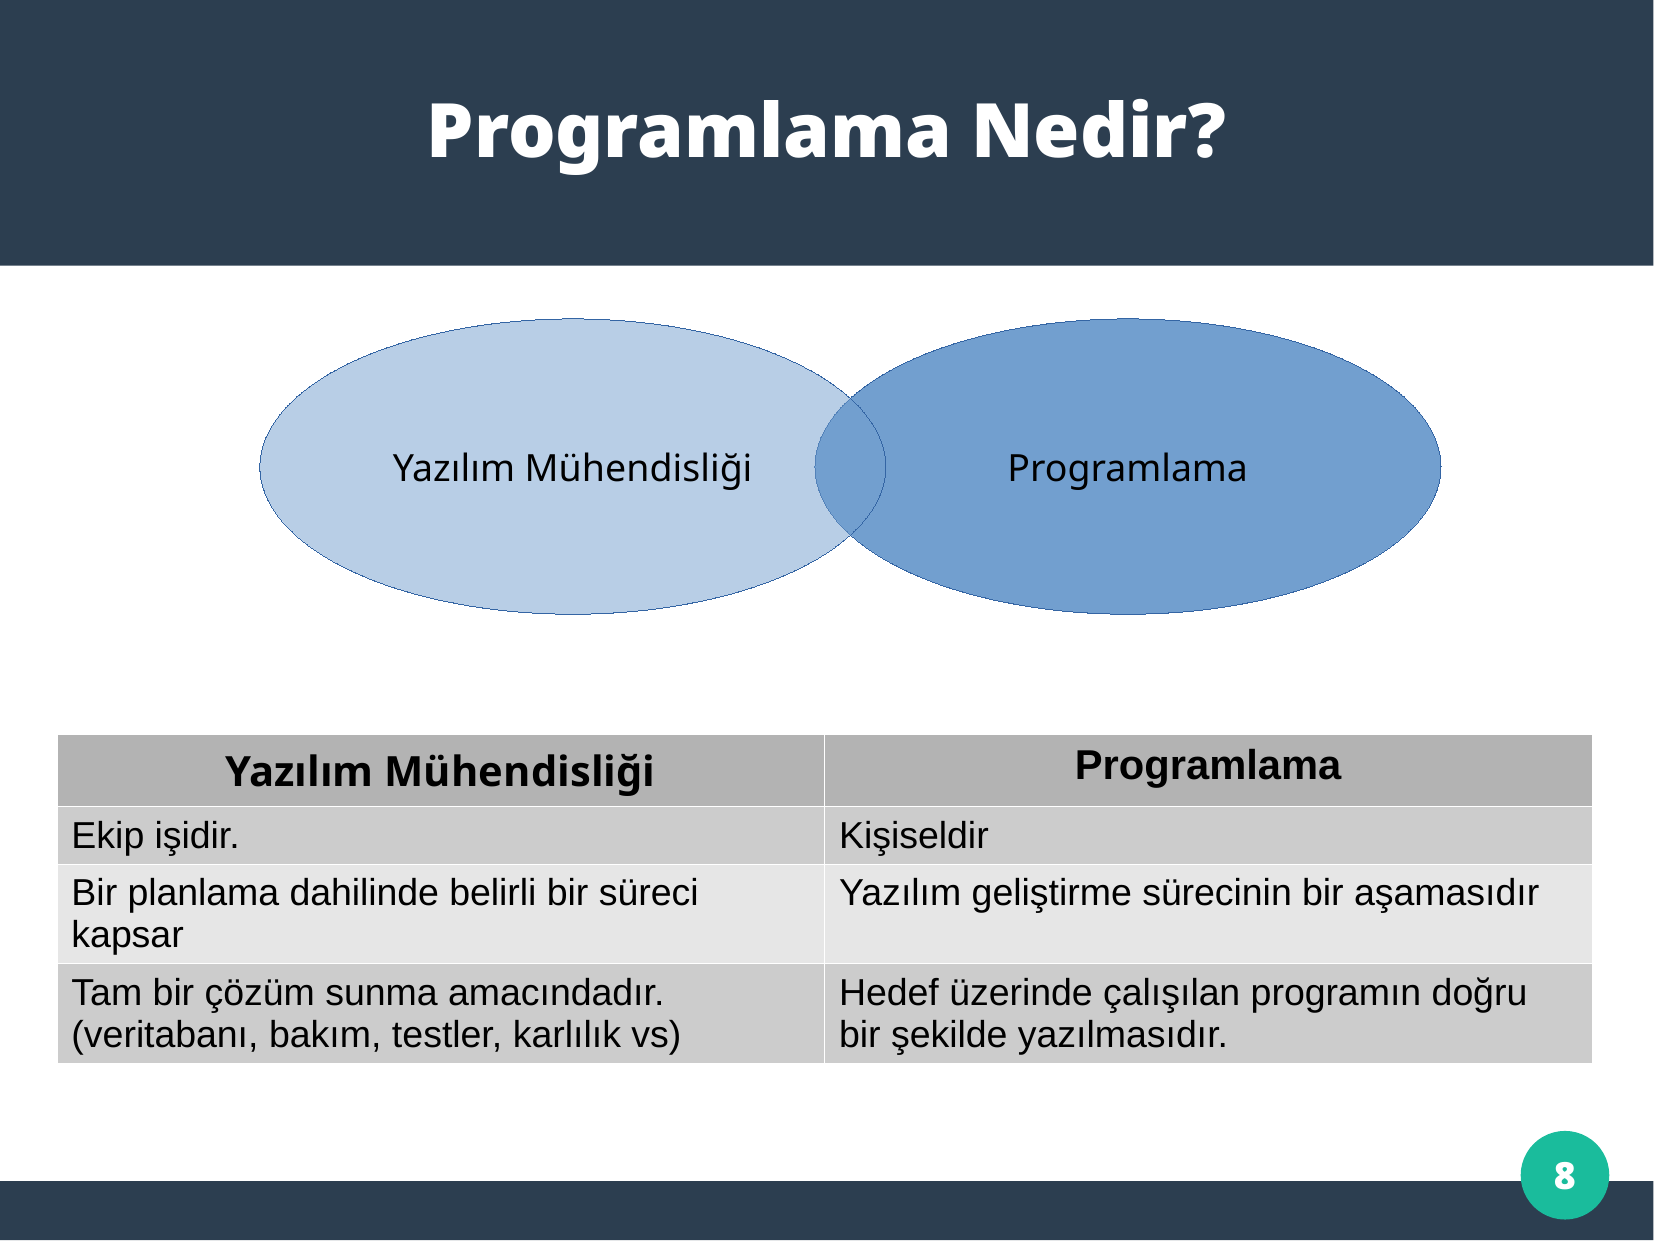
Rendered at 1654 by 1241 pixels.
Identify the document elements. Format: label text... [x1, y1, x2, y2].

table_cell Tam bir çözüm sunma amacındadır. (veritabanı, bakım, testler, karlılık vs) [58, 964, 824, 1063]
table_header Yazılım Mühendisliği [58, 735, 824, 806]
table_cell Yazılım geliştirme sürecinin bir aşamasıdır [825, 865, 1592, 963]
table_cell Kişiseldir [825, 807, 1592, 864]
title Programlama Nedir? [59, 49, 1595, 207]
text_box Yazılım Mühendisliği [259, 318, 886, 615]
table_header Programlama [825, 735, 1592, 806]
table_cell Hedef üzerinde çalışılan programın doğru bir şekilde yazılmasıdır. [825, 964, 1592, 1063]
table_cell Bir planlama dahilinde belirli bir süreci kapsar [58, 865, 824, 963]
text_box Programlama [851, 318, 1442, 615]
table_cell Ekip işidir. [58, 807, 824, 864]
